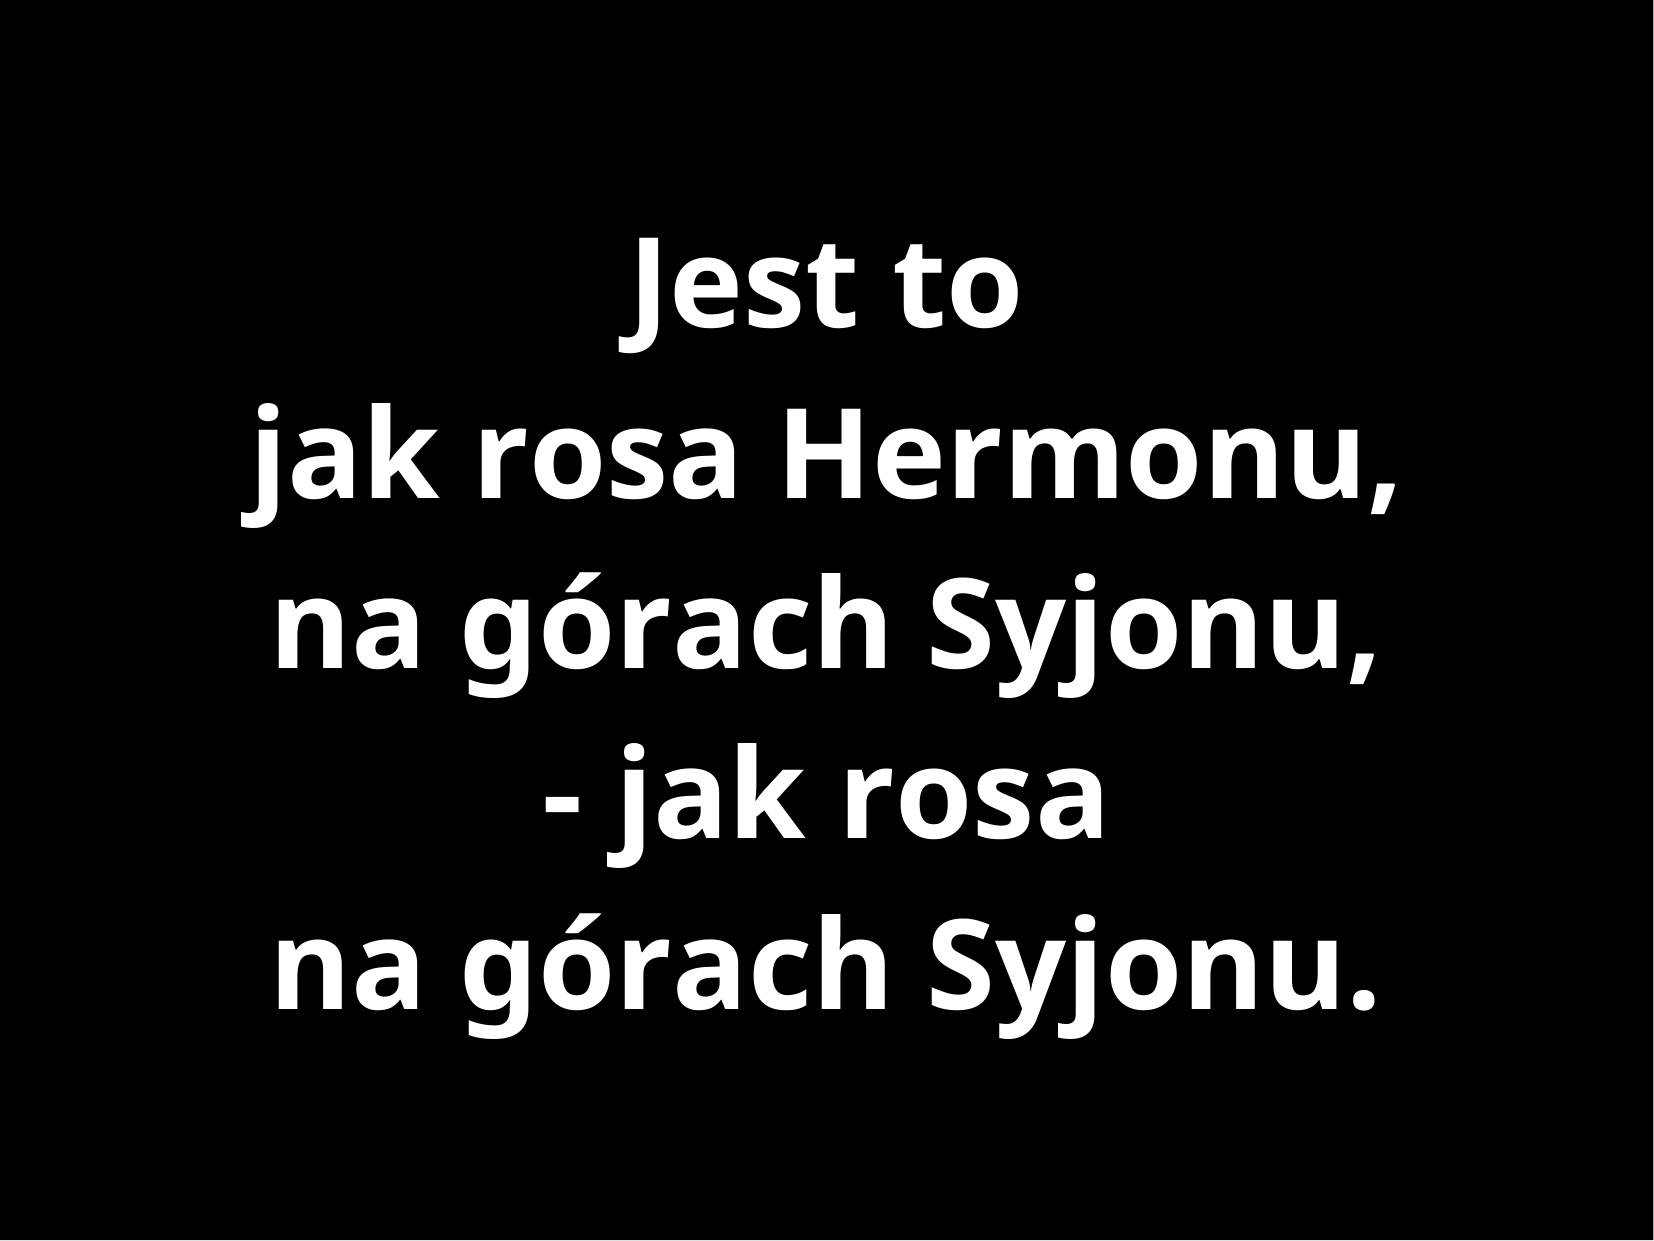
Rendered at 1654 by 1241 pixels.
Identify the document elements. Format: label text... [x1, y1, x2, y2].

title Jest to jak rosa Hermonu, na górach Syjonu, - jak rosa na górach Syjonu. [0, 0, 1654, 1241]
